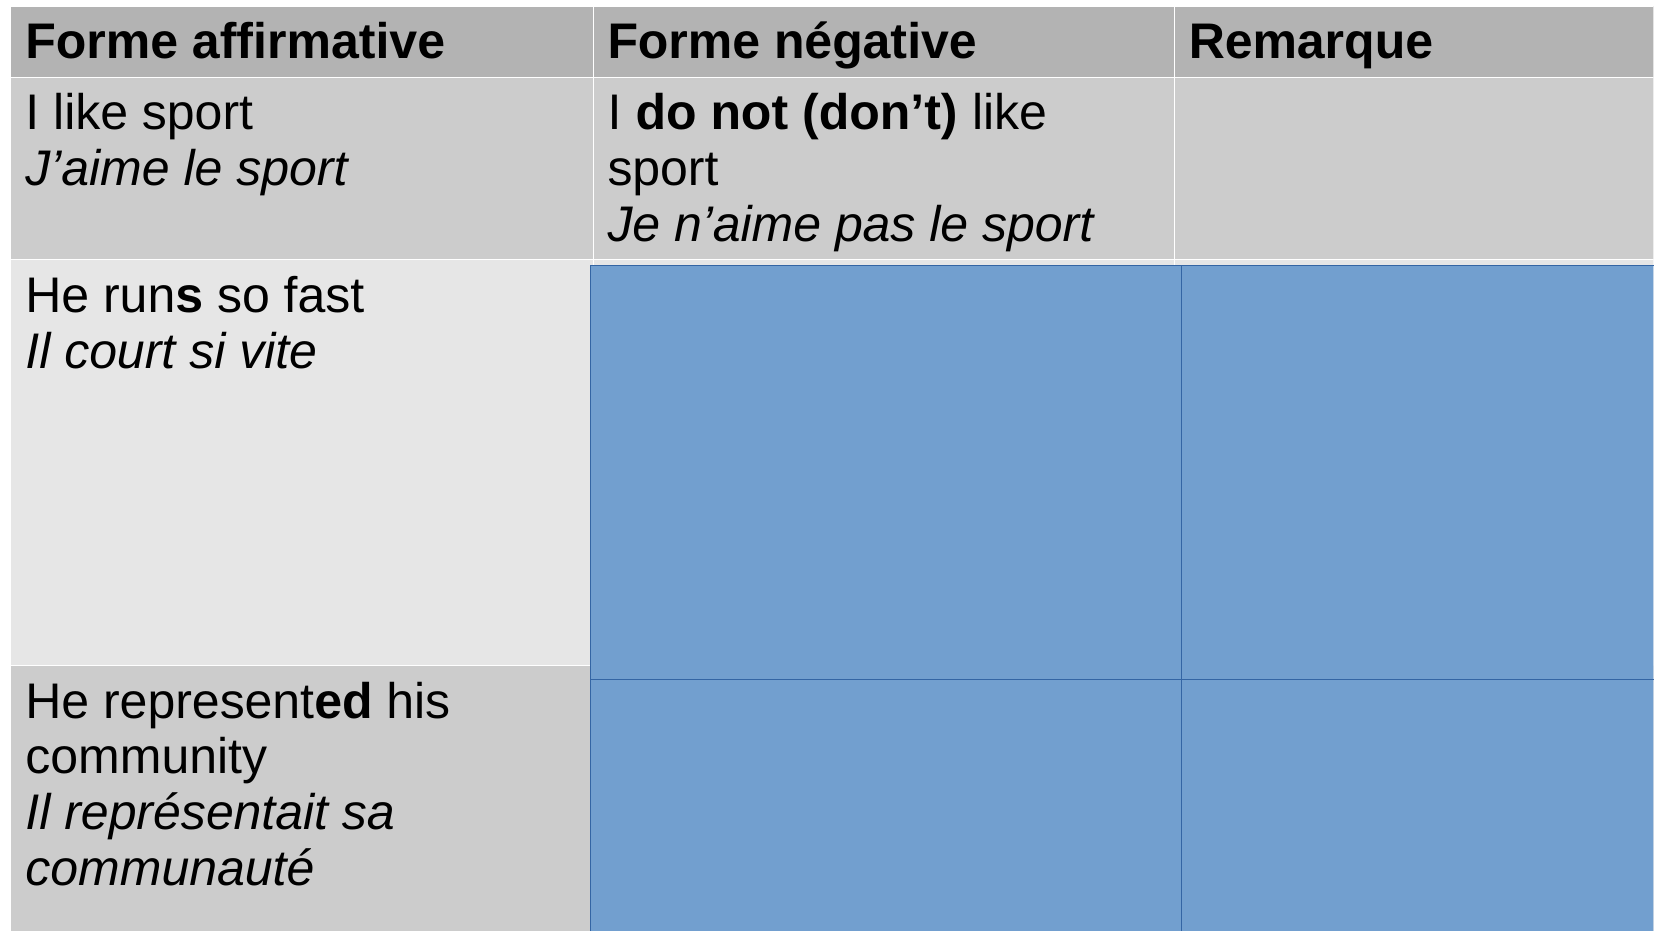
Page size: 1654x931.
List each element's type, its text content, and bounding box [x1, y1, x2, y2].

table_cell He does not (doesn’t) run so fast Il ne court pas si vite [594, 260, 1174, 265]
table_cell He represented his community Il représentait sa communauté [11, 666, 590, 931]
table_cell [1175, 78, 1654, 259]
table_cell I like sport J’aime le sport [11, 78, 593, 259]
text_box [590, 265, 1654, 931]
table_cell He runs so fast Il court si vite [11, 260, 593, 665]
table_header Forme négative [594, 7, 1174, 77]
table_header Remarque [1175, 7, 1654, 77]
table_cell Au présent, C’est DO qui porte le « s » de la 3e personne du singulier (He / she / it) Does not + verbe infinitif [1175, 260, 1654, 265]
table_cell I do not (don’t) like sport Je n’aime pas le sport [594, 78, 1174, 259]
table_header Forme affirmative [11, 7, 593, 77]
